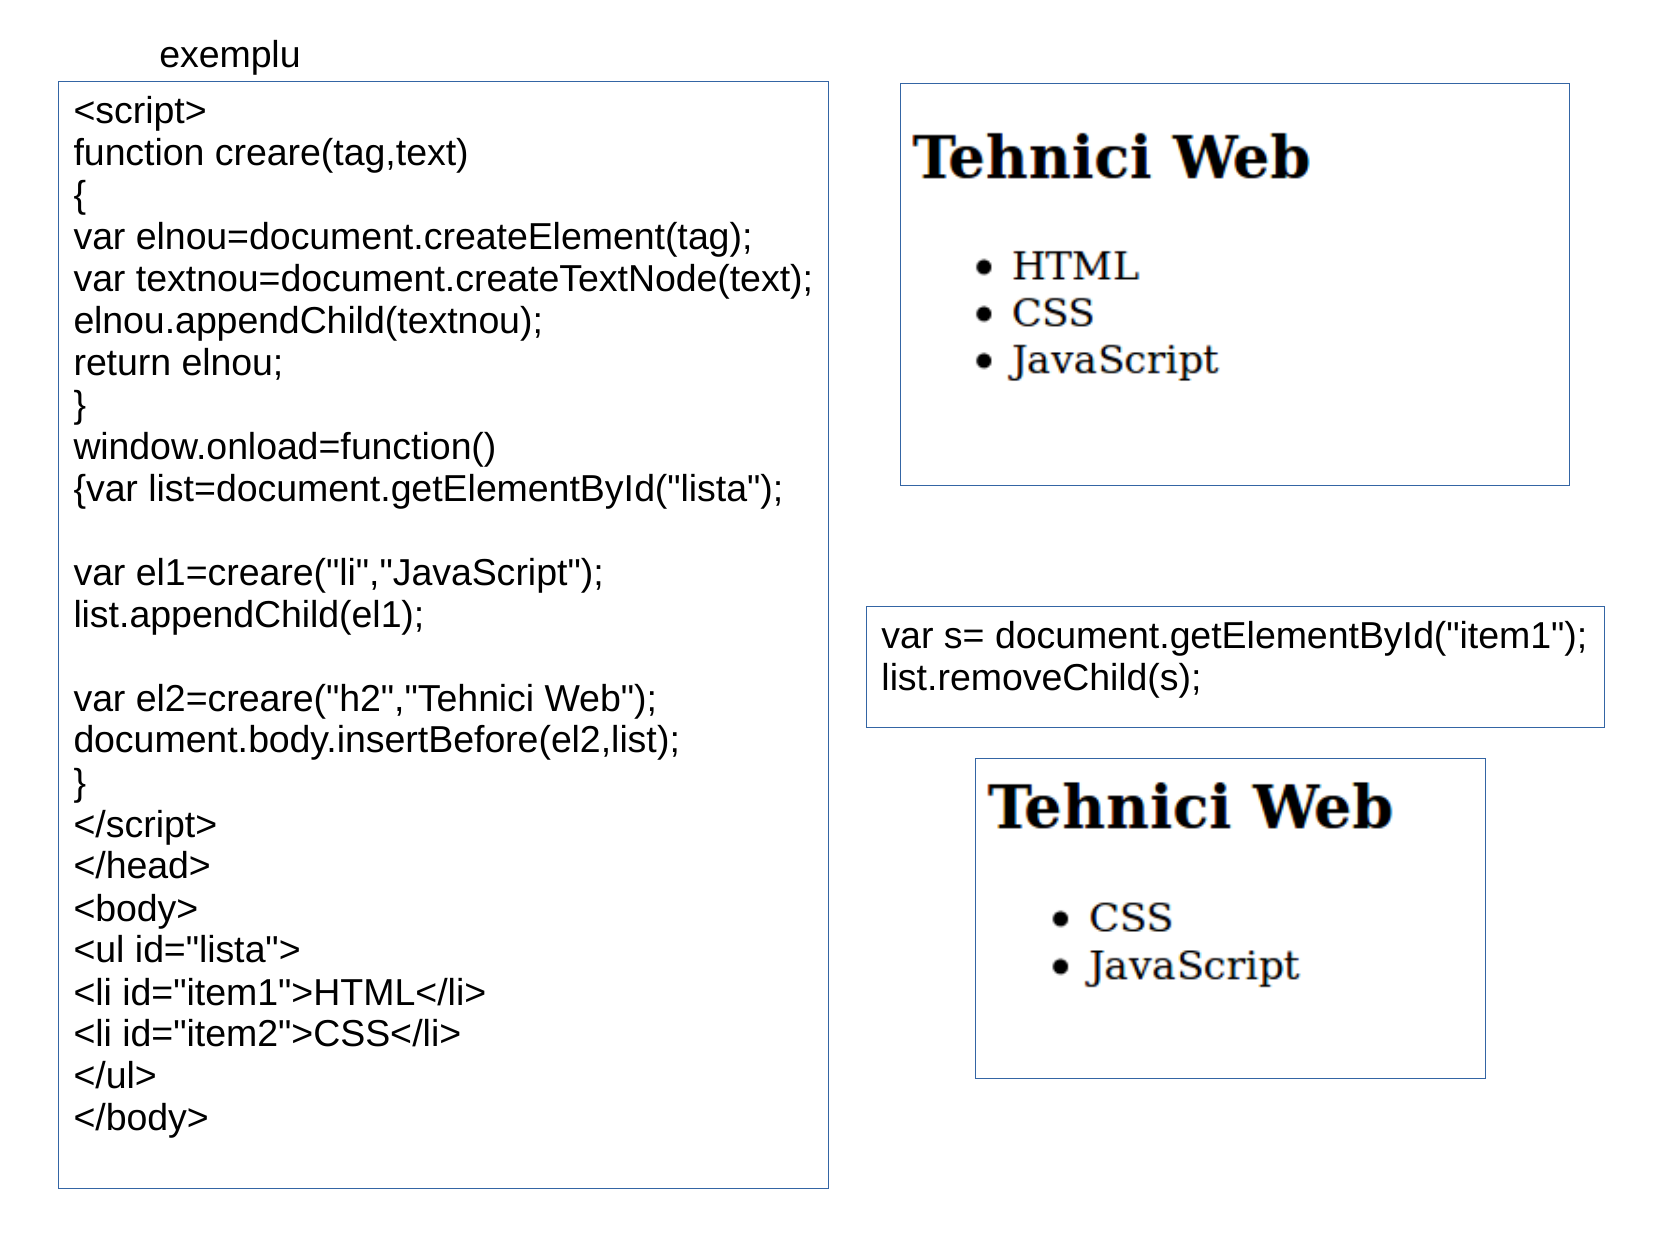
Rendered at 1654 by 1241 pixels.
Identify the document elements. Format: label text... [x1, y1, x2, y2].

text_box var s= document.getElementById("item1"); list.removeChild(s); [866, 606, 1605, 728]
text_box <script> function creare(tag,text) { var elnou=document.createElement(tag); var textnou=document.createTextNode(text); elnou.appendChild(textnou); return elnou; } window.onload=function() {var list=document.getElementById("lista"); var el1=creare("li","JavaScript"); list.appendChild(el1); var el2=creare("h2","Tehnici Web"); document.body.insertBefore(el2,list); } </script> </head> <body> <ul id="lista"> <li id="item1">HTML</li> <li id="item2">CSS</li> </ul> </body> [58, 81, 829, 1189]
picture [975, 758, 1486, 1079]
picture [900, 83, 1570, 486]
text_box exemplu [144, 25, 316, 83]
